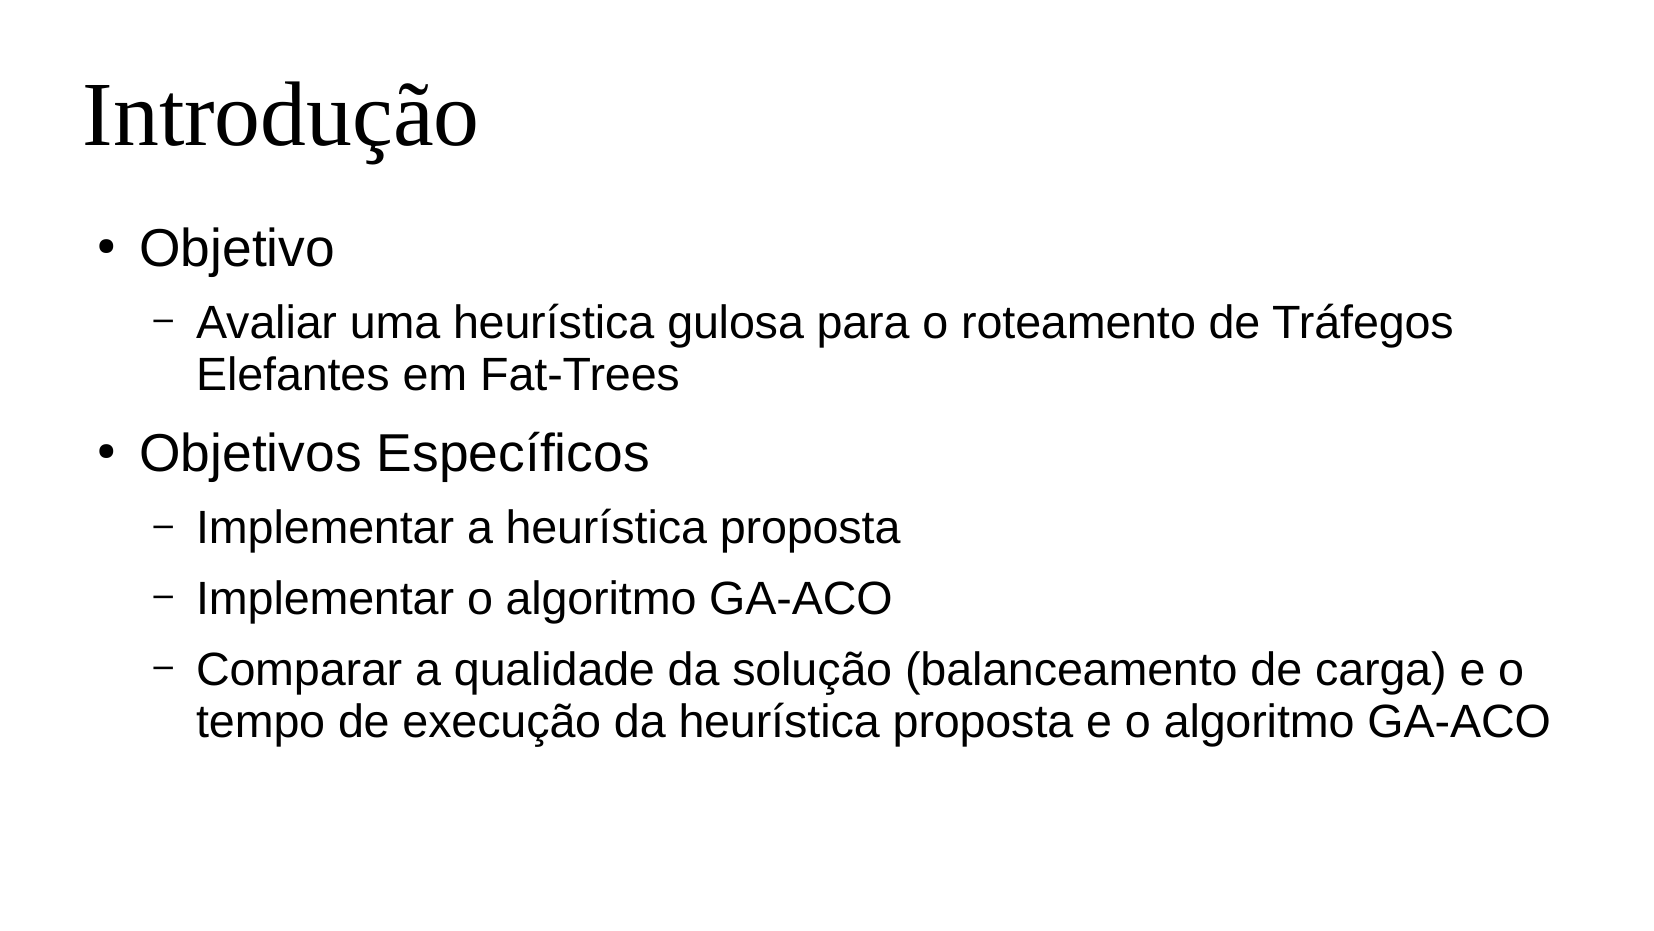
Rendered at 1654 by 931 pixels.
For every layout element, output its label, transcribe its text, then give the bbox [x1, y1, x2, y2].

title Introdução [82, 37, 1571, 193]
list Objetivo Avaliar uma heurística gulosa para o roteamento de Tráfegos Elefantes em Fat-Trees Objetivos Específicos Implementar a heurística proposta Implementar o algoritmo GA-ACO Comparar a qualidade da solução (balanceamento de carga) e o tempo de execução da heurística proposta e o algoritmo GA-ACO [82, 217, 1571, 758]
